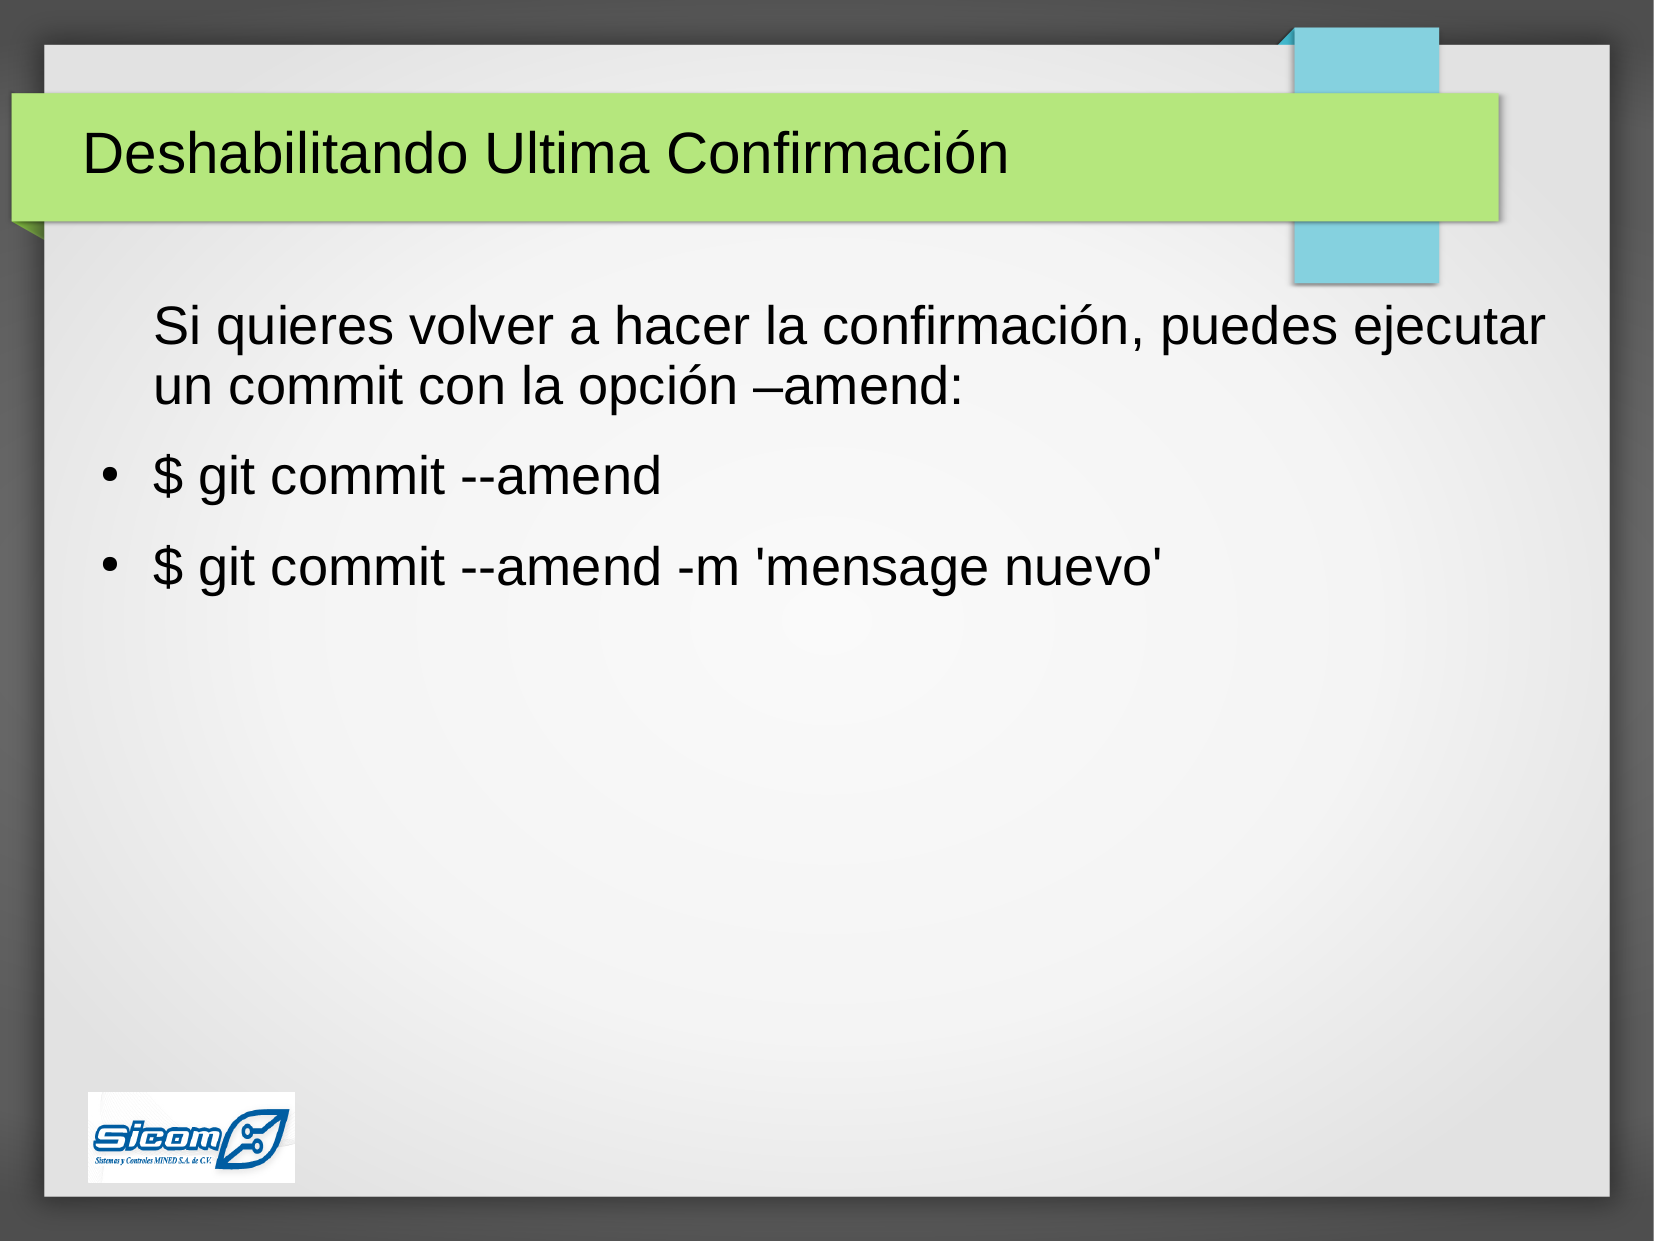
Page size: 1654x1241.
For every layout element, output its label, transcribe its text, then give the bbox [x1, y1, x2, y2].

list Si quieres volver a hacer la confirmación, puedes ejecutar un commit con la opción –amend: $ git commit --amend $ git commit --amend -m 'mensage nuevo' [82, 295, 1571, 1015]
title Deshabilitando Ultima Confirmación [82, 94, 1264, 213]
picture [0, 0, 1654, 1241]
